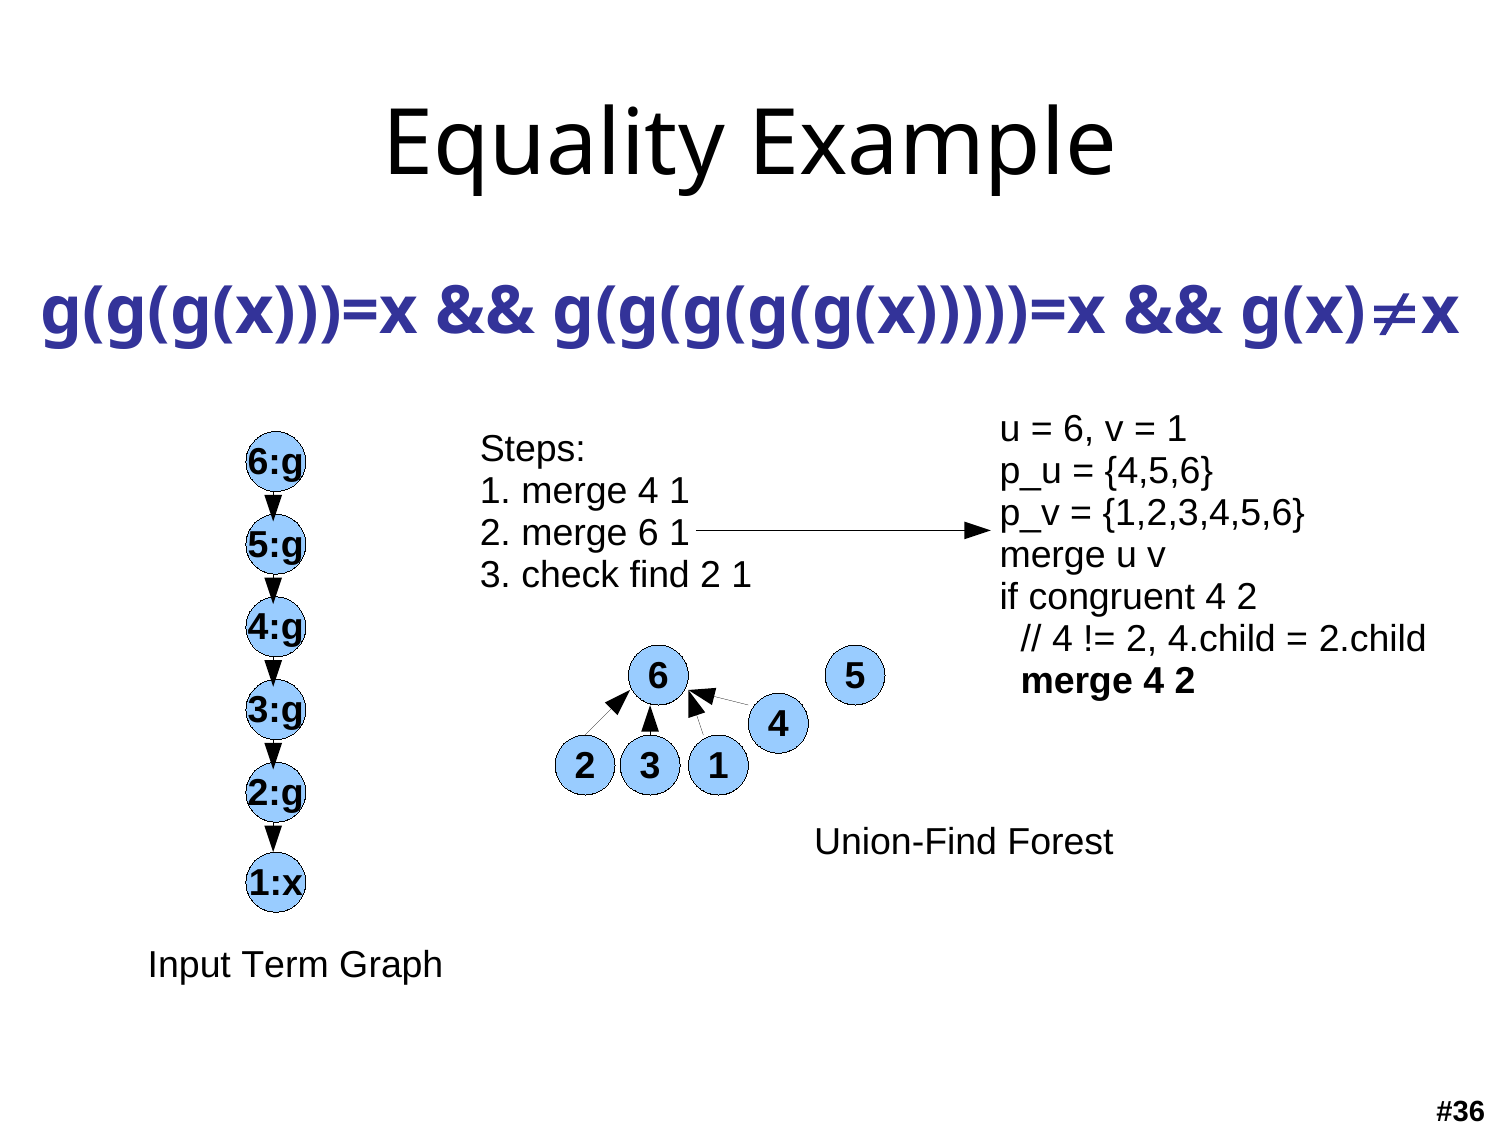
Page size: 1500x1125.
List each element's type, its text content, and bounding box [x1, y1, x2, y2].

text_box 6 [628, 645, 689, 706]
text_box 4:g [245, 596, 306, 657]
text_box Union-Find Forest [799, 813, 1129, 871]
list g(g(g(x)))=x && g(g(g(g(g(x)))))=x && g(x)x [24, 262, 1476, 1101]
text_box 1:x [245, 852, 306, 913]
text_box 2 [555, 735, 616, 796]
text_box 5:g [245, 514, 306, 575]
text_box u = 6, v = 1 p_u = {4,5,6} p_v = {1,2,3,4,5,6} merge u v if congruent 4 2 // 4 != 2, 4.child = 2.child merge 4 2 [984, 400, 1442, 711]
text_box Steps: 1. merge 4 1 2. merge 6 1 3. check find 2 1 [465, 420, 795, 604]
text_box 5 [825, 645, 886, 706]
text_box 2:g [245, 762, 306, 823]
text_box Input Term Graph [132, 935, 459, 993]
text_box 3 [620, 735, 681, 796]
text_box 3:g [245, 679, 306, 740]
text_box 1 [688, 735, 749, 796]
text_box 6:g [245, 431, 306, 492]
title Equality Example [24, 45, 1476, 233]
text_box 4 [748, 693, 809, 754]
